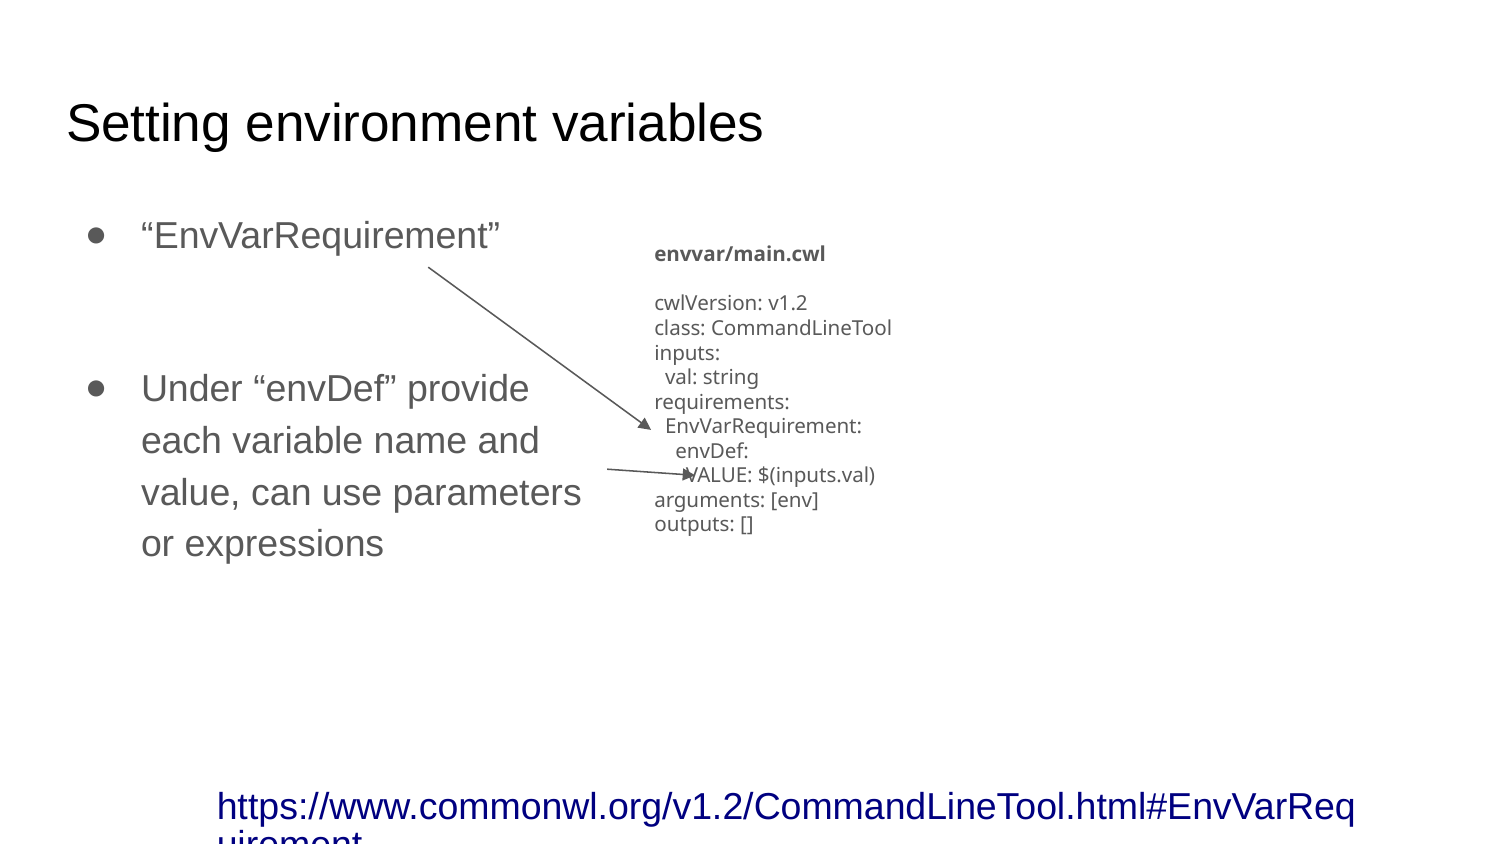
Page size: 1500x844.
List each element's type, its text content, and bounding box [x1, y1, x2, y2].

text_box https://www.commonwl.org/v1.2/CommandLineTool.html#EnvVarRequirement [201, 767, 1378, 843]
list “EnvVarRequirement” Under “envDef” provide each variable name and value, can use parameters or expressions [51, 189, 608, 750]
title Setting environment variables [51, 72, 1449, 167]
list envvar/main.cwl cwlVersion: v1.2 class: CommandLineTool inputs: val: string requirements: EnvVarRequirement: envDef: VALUE: $(inputs.val) arguments: [env] outputs: [] [639, 226, 1418, 618]
